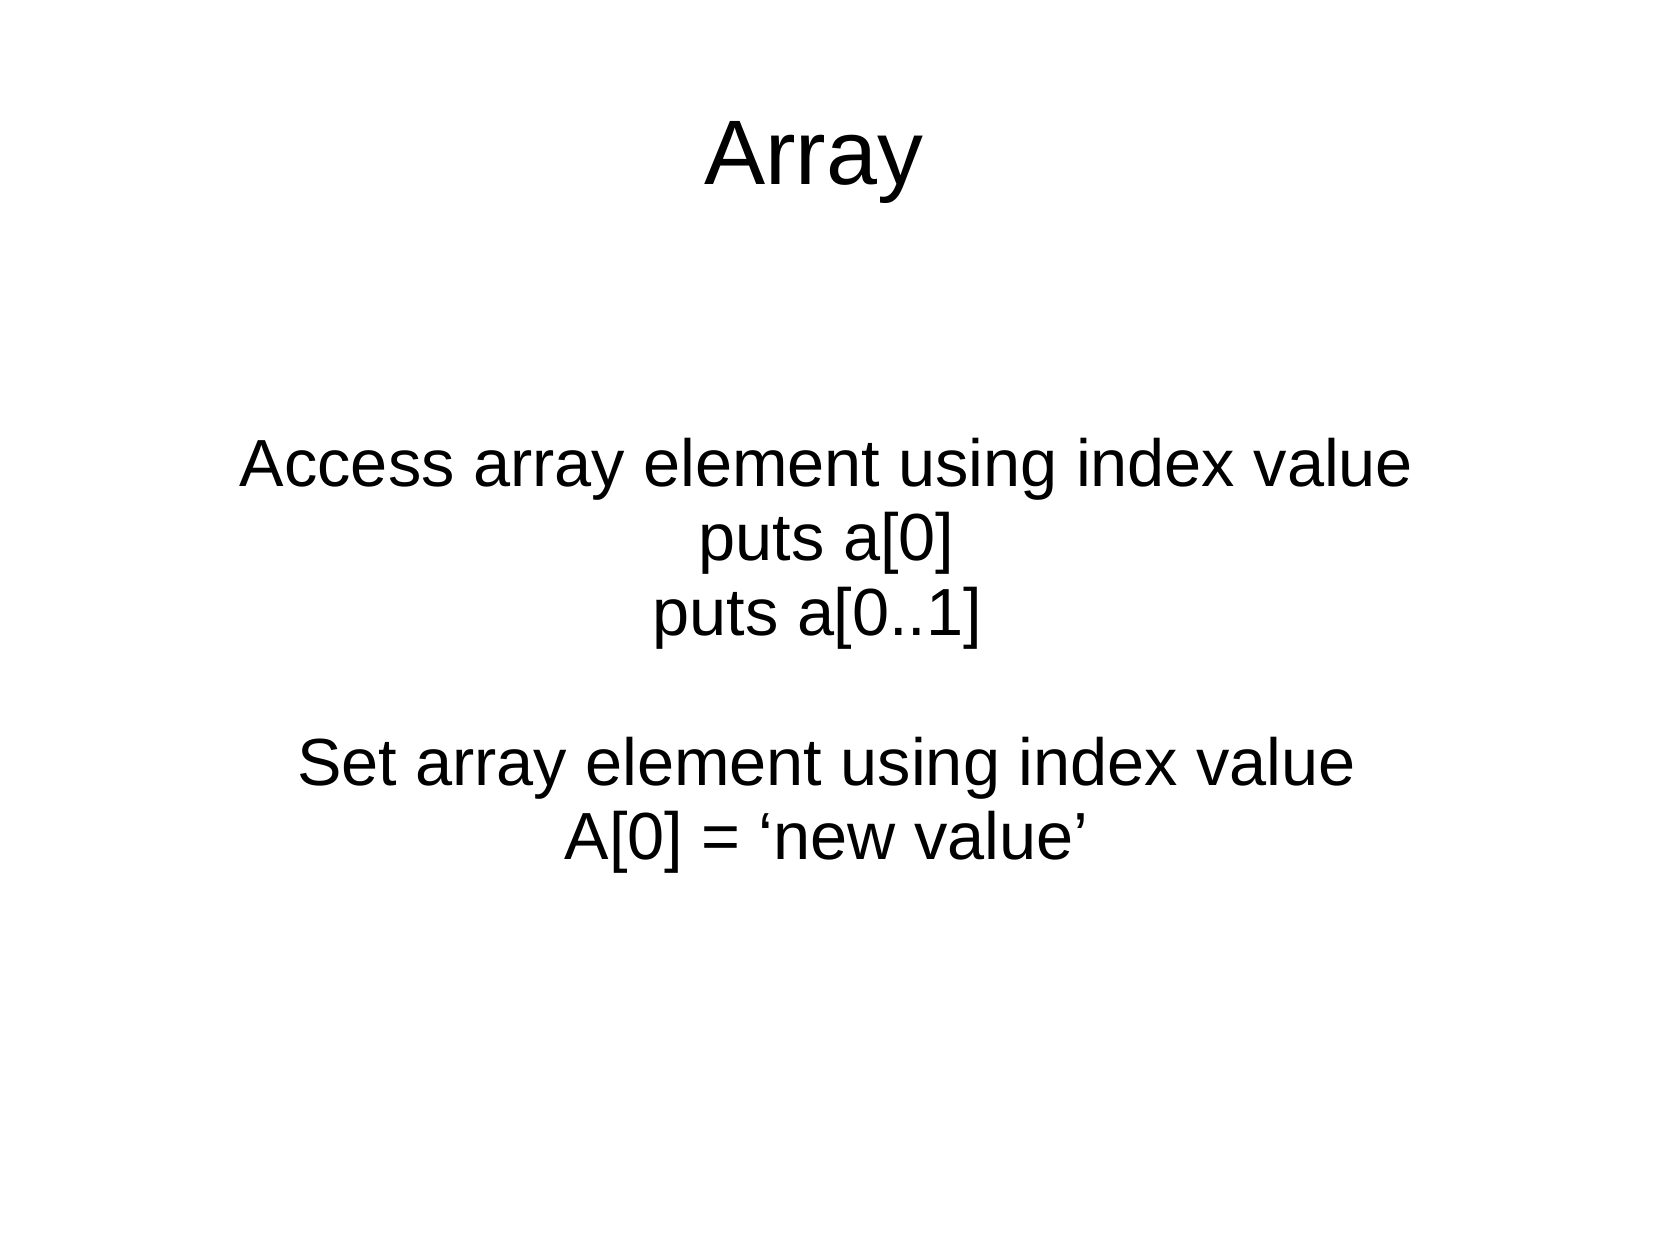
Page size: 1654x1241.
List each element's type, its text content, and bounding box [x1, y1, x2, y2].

subtitle Access array element using index value puts a[0] puts a[0..1] Set array element using index value A[0] = ‘new value’ [82, 290, 1571, 1010]
title Array [82, 49, 1571, 257]
